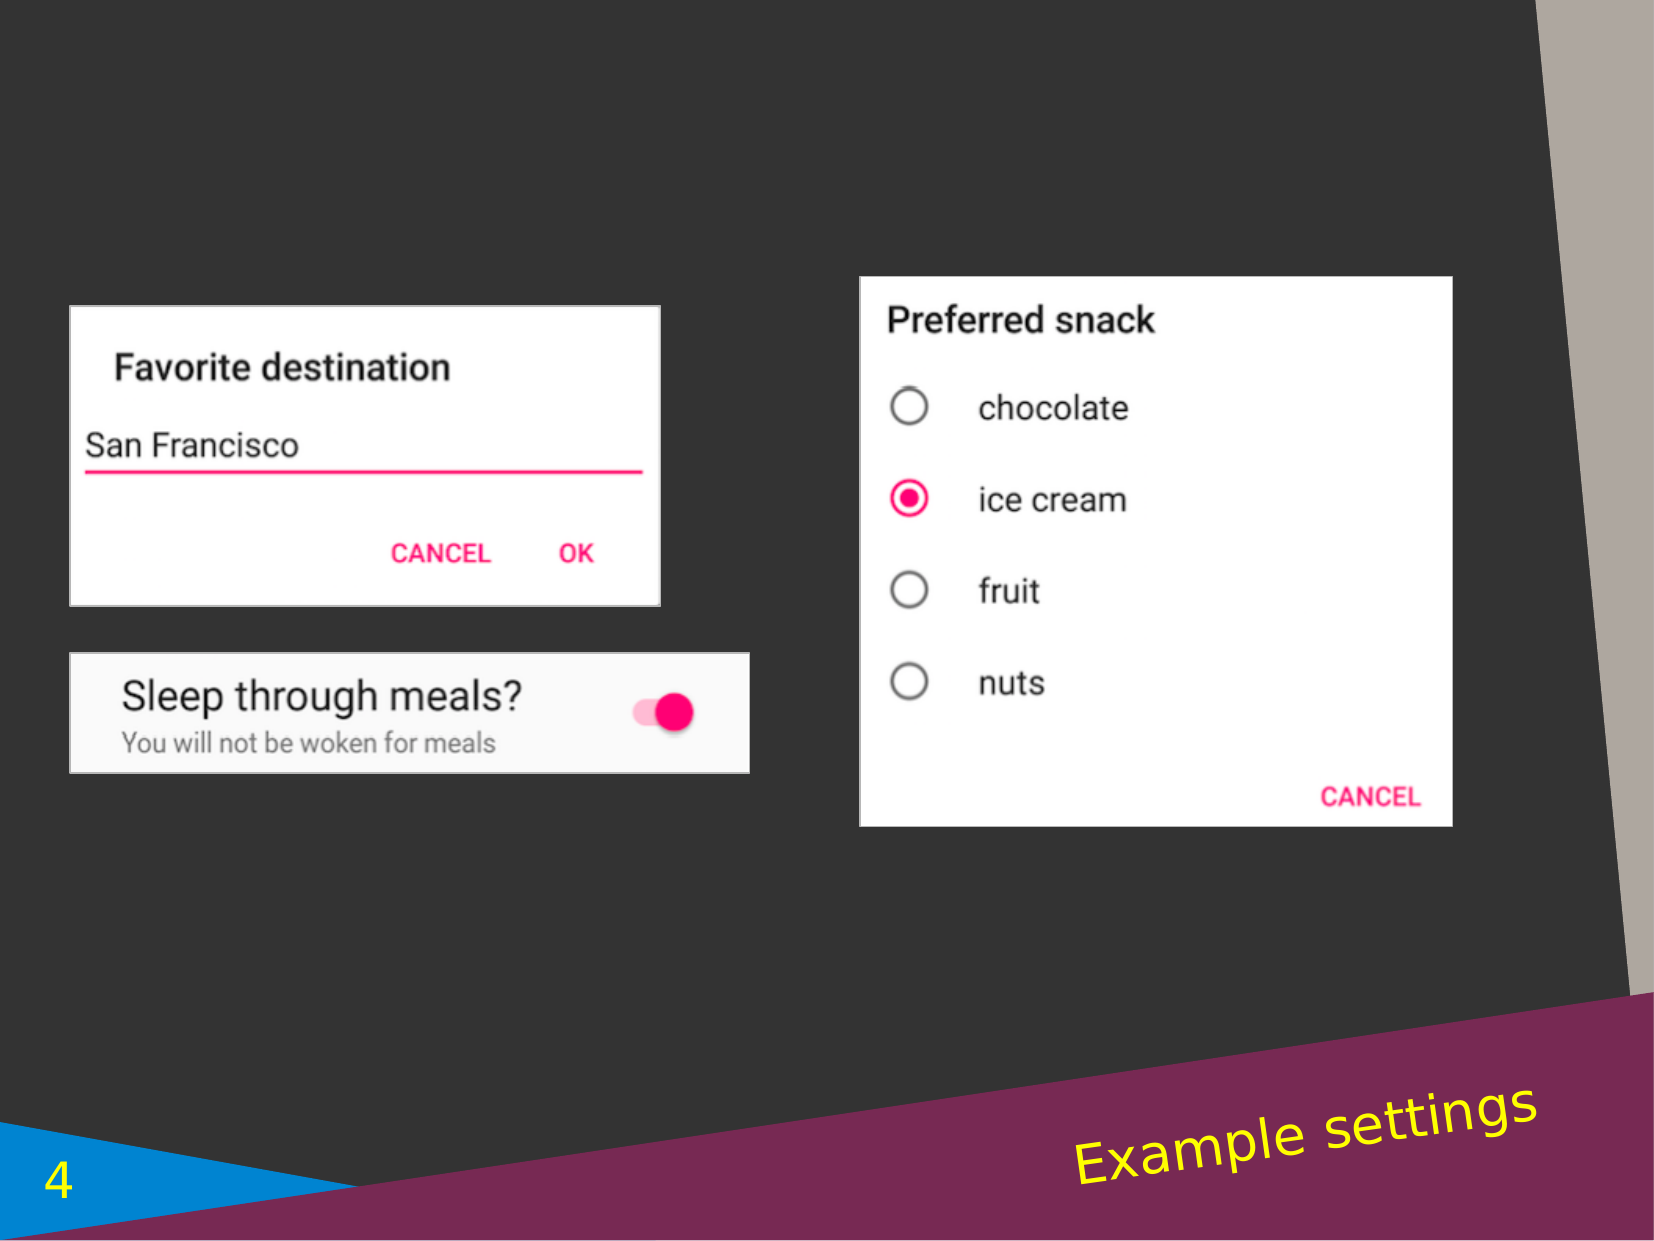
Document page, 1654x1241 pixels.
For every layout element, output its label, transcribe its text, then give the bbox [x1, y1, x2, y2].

picture [860, 277, 1452, 826]
title Example settings [956, 995, 1654, 1241]
picture [70, 653, 749, 773]
picture [70, 306, 660, 606]
